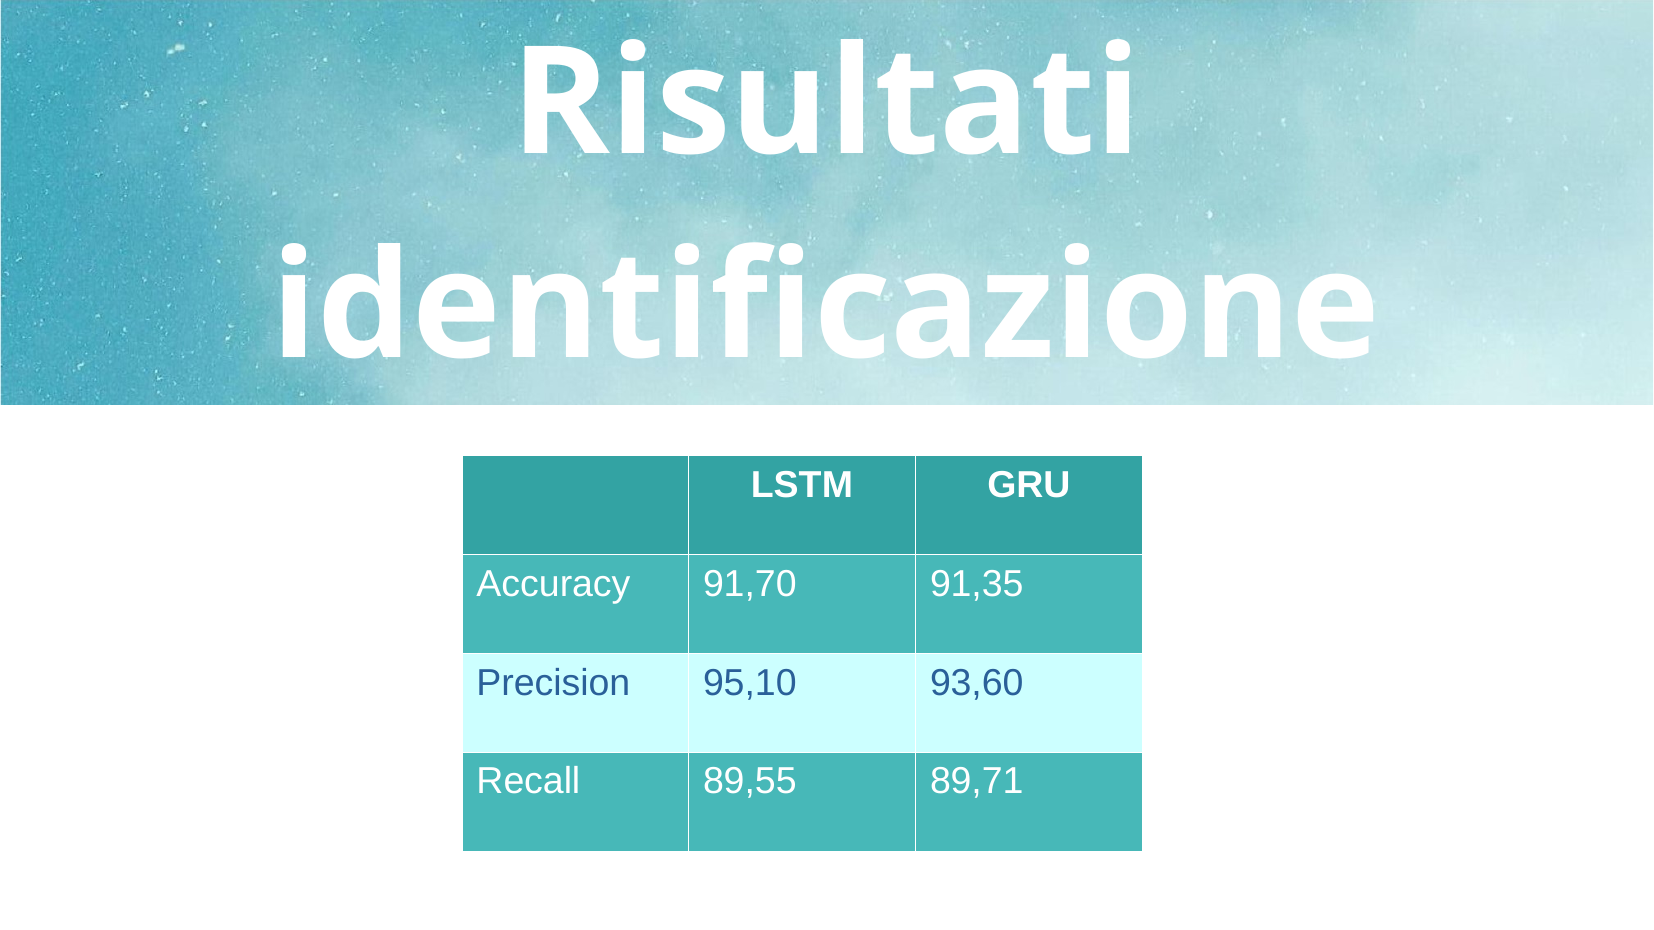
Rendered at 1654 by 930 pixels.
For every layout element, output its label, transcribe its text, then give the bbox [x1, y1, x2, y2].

table_header [463, 456, 688, 554]
table_cell 95,10 [689, 654, 915, 752]
table_header GRU [916, 456, 1142, 554]
table_cell Precision [463, 654, 688, 752]
table_cell 89,55 [689, 753, 915, 851]
table_cell 91,70 [689, 555, 915, 653]
table_cell 89,71 [916, 753, 1142, 851]
table_cell Accuracy [463, 555, 688, 653]
table_cell 93,60 [916, 654, 1142, 752]
table_cell Recall [463, 753, 688, 851]
table_header LSTM [689, 456, 915, 554]
picture [2, 1, 1653, 405]
table_cell 91,35 [916, 555, 1142, 653]
title Risultati identificazione [82, 335, 1571, 402]
